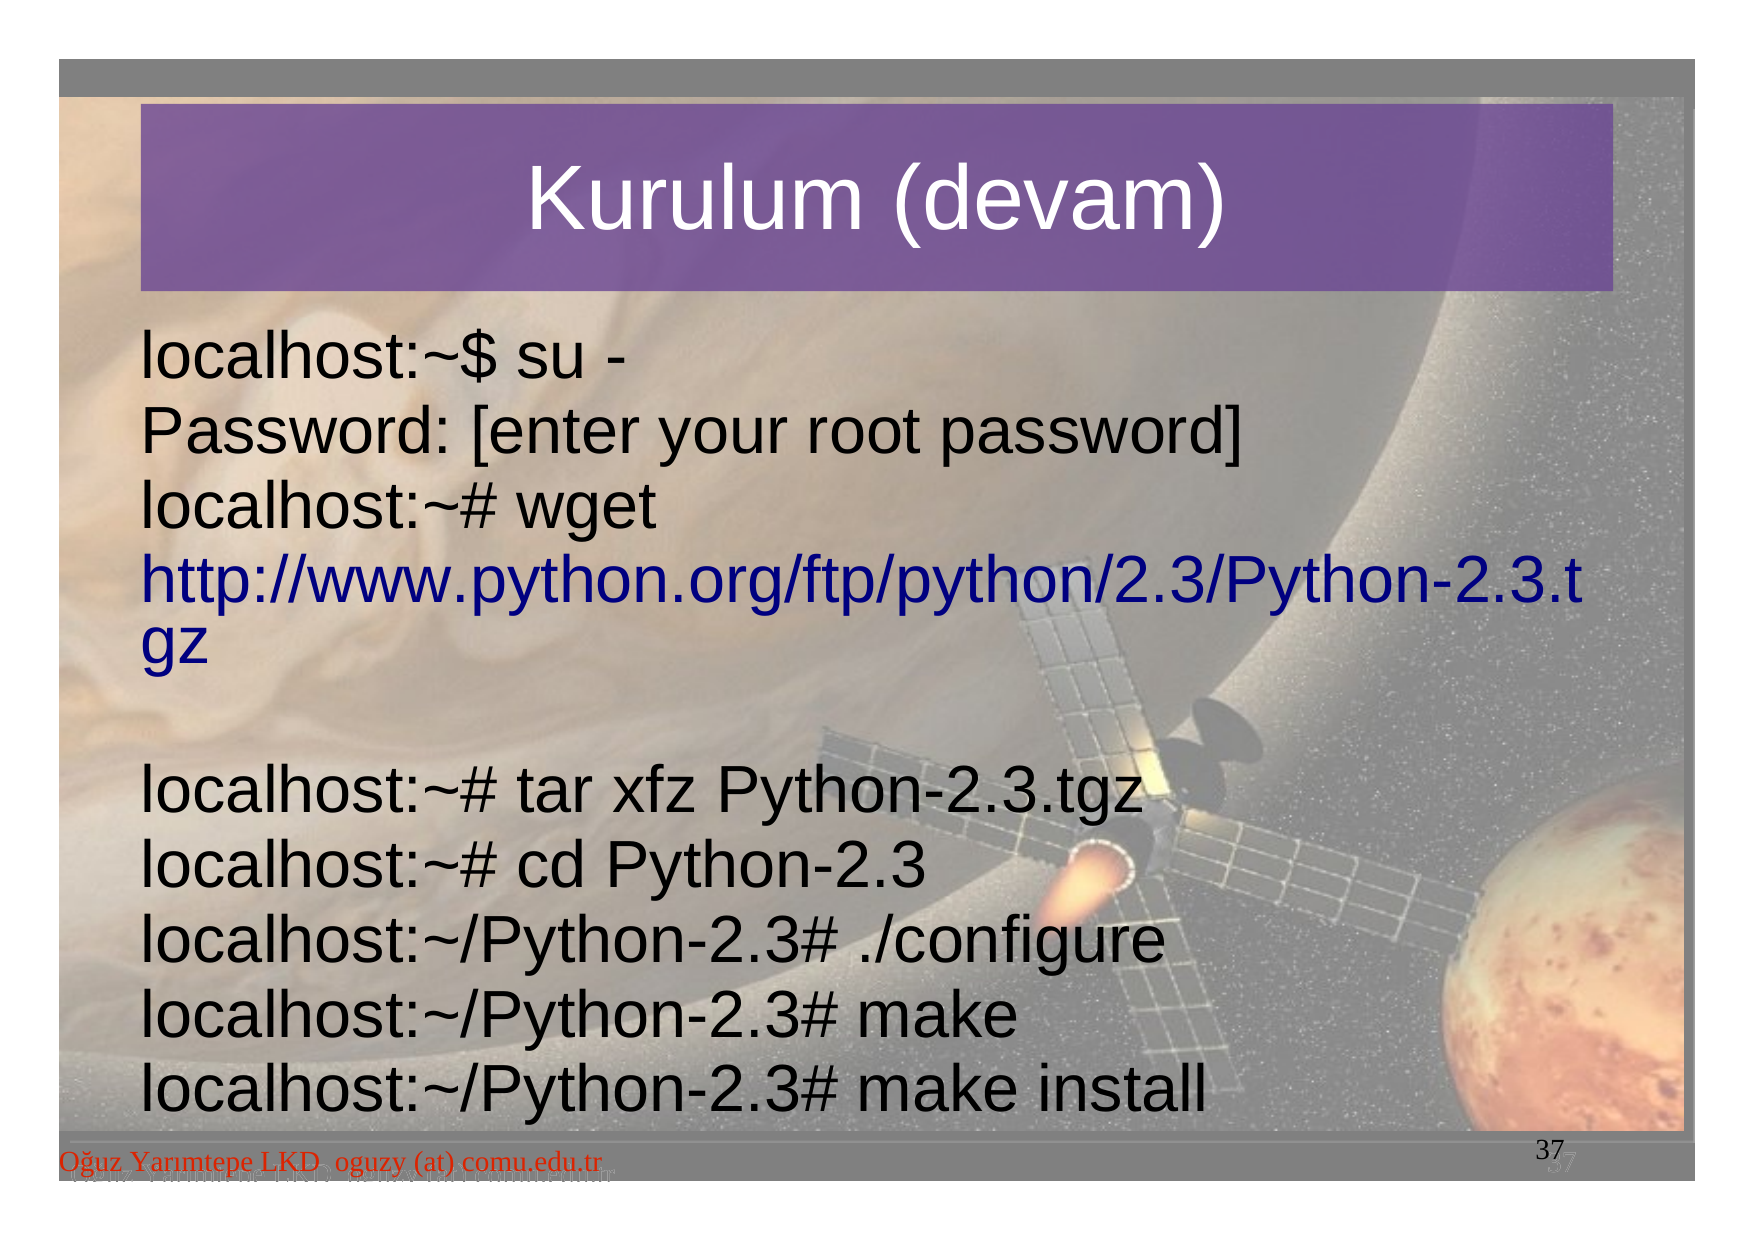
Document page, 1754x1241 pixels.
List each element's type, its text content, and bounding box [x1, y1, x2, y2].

subtitle localhost:~$ su - Password: [enter your root password] localhost:~# wget http://www.python.org/ftp/python/2.3/Python-2.3.tgz localhost:~# tar xfz Python-2.3.tgz localhost:~# cd Python-2.3 localhost:~/Python-2.3# ./configure localhost:~/Python-2.3# make localhost:~/Python-2.3# make install [140, 275, 1614, 1109]
title Kurulum (devam) [140, 103, 1614, 275]
picture [59, 97, 1684, 1131]
